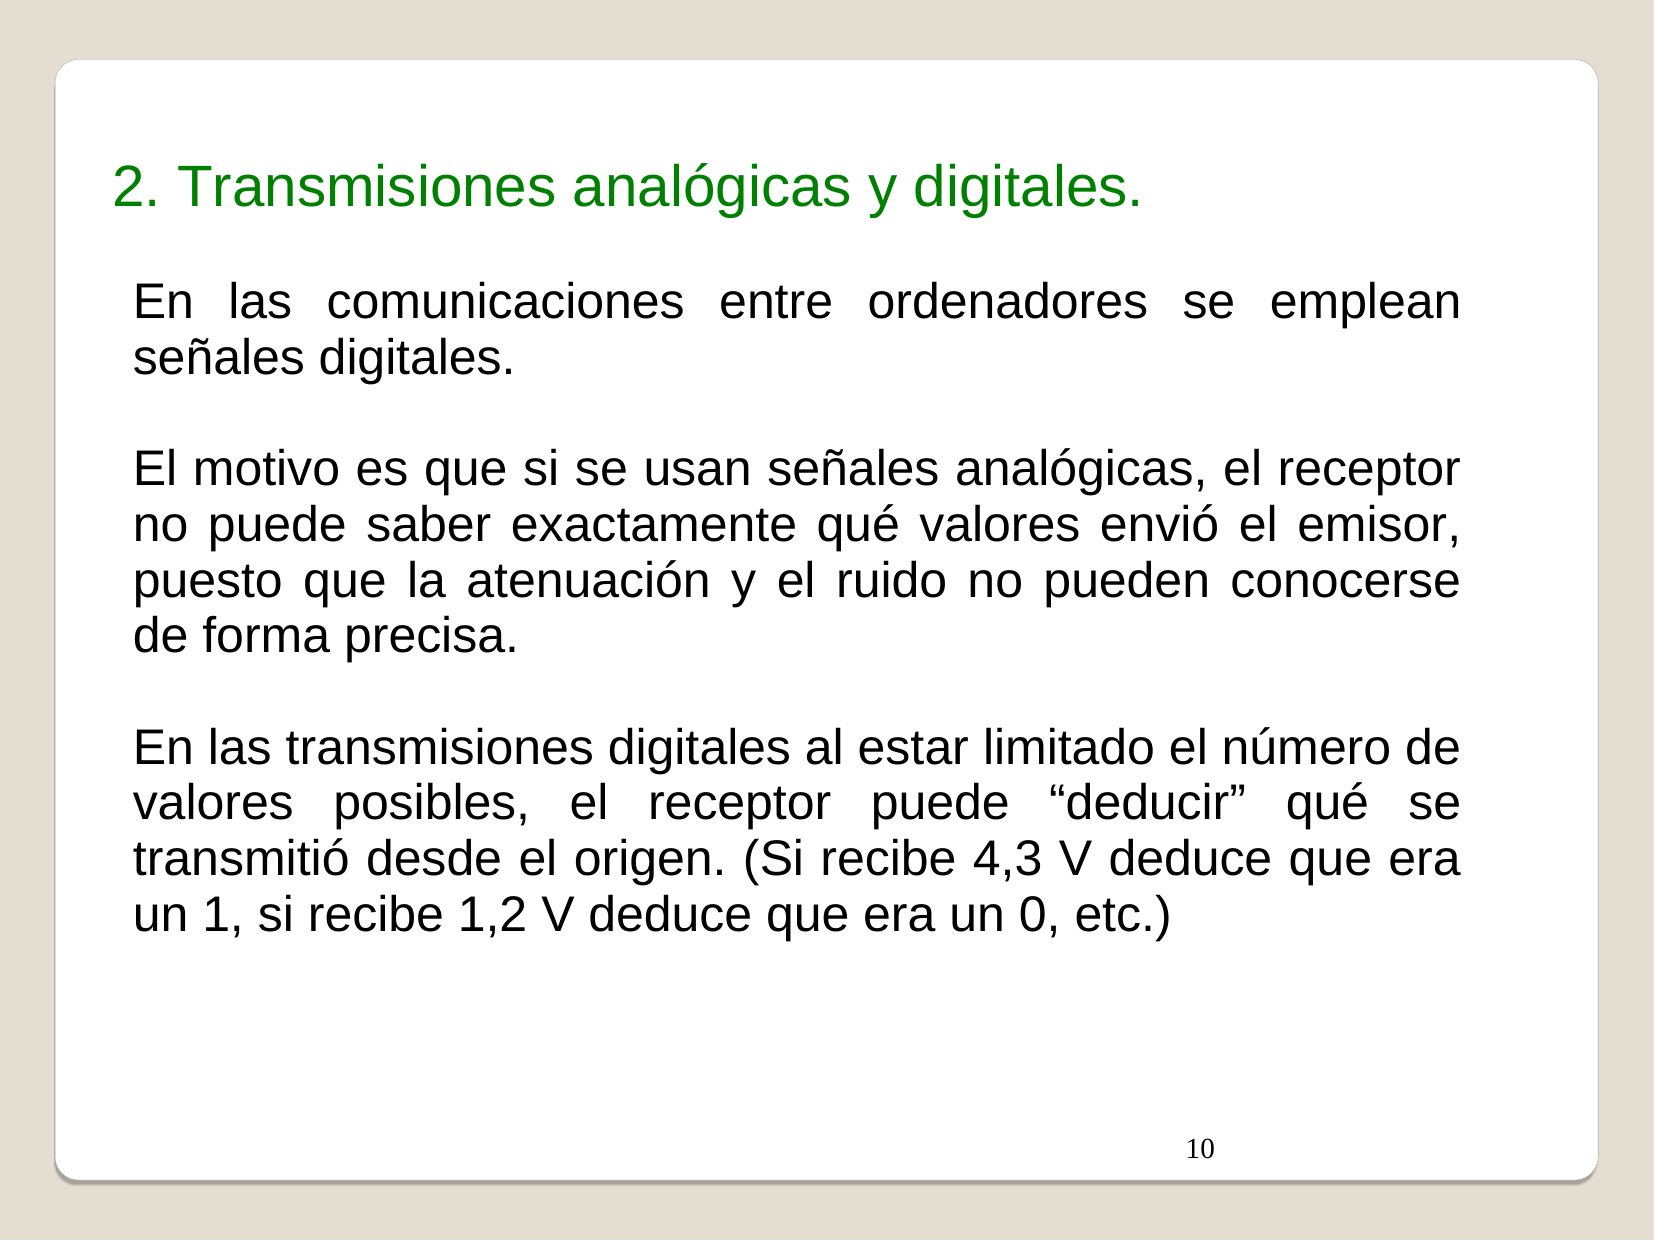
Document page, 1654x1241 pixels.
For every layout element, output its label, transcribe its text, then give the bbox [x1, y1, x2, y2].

text_box [1185, 1129, 1571, 1216]
list [0, 311, 1326, 1152]
text_box En las comunicaciones entre ordenadores se emplean señales digitales. El motivo es que si se usan señales analógicas, el receptor no puede saber exactamente qué valores envió el emisor, puesto que la atenuación y el ruido no pueden conocerse de forma precisa. En las transmisiones digitales al estar limitado el número de valores posibles, el receptor puede “deducir” qué se transmitió desde el origen. (Si recibe 4,3 V deduce que era un 1, si recibe 1,2 V deduce que era un 0, etc.) [118, 265, 1477, 1033]
text_box 2. Transmisiones analógicas y digitales. [88, 147, 1152, 223]
